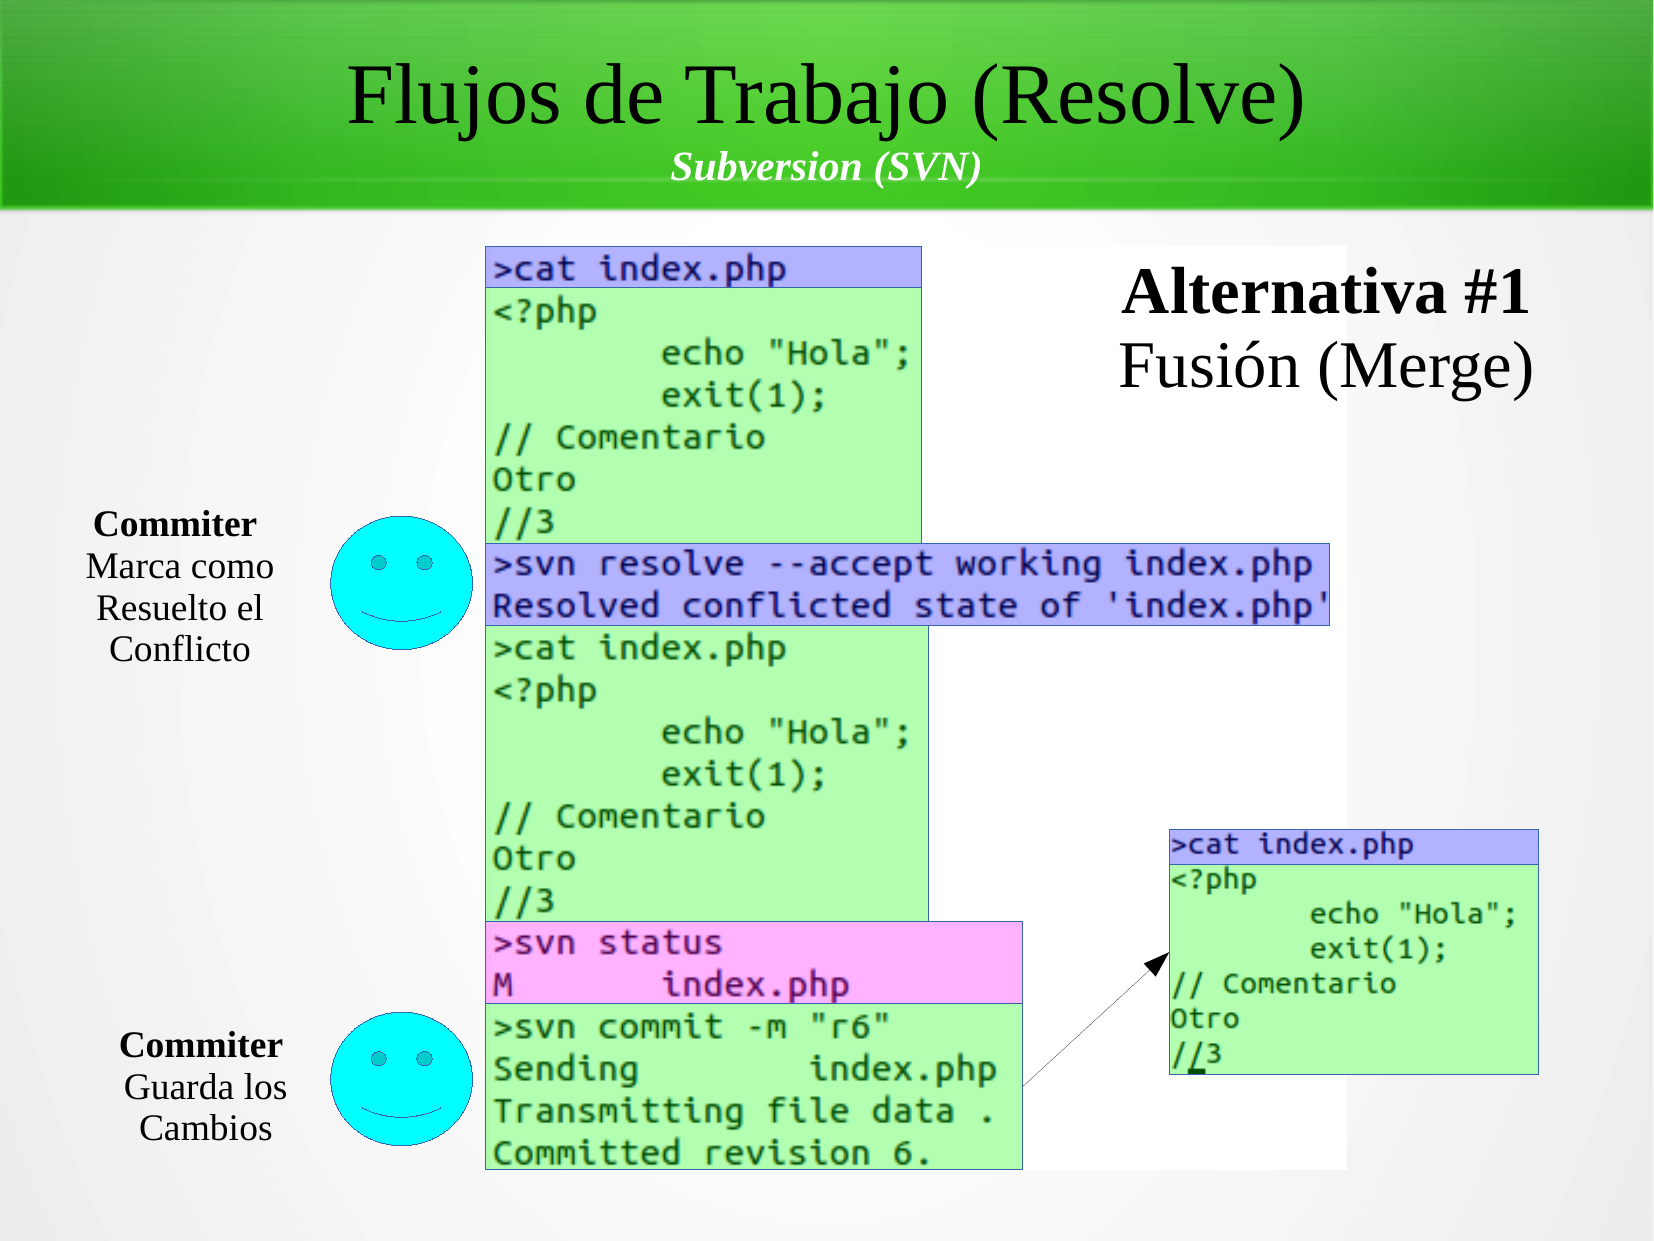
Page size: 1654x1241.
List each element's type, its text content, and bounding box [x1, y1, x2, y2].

picture [0, 0, 1654, 1241]
text_box Commiter Guarda los Cambios [103, 1016, 308, 1157]
text_box [330, 1012, 473, 1146]
text_box [1169, 829, 1539, 1075]
text_box [485, 246, 1330, 1170]
title Flujos de Trabajo (Resolve) Subversion (SVN) [82, 46, 1571, 190]
text_box [330, 516, 473, 650]
text_box Commiter Marca como Resuelto el Conflicto [70, 496, 290, 678]
text_box Alternativa #1 Fusión (Merge) [1086, 246, 1568, 411]
